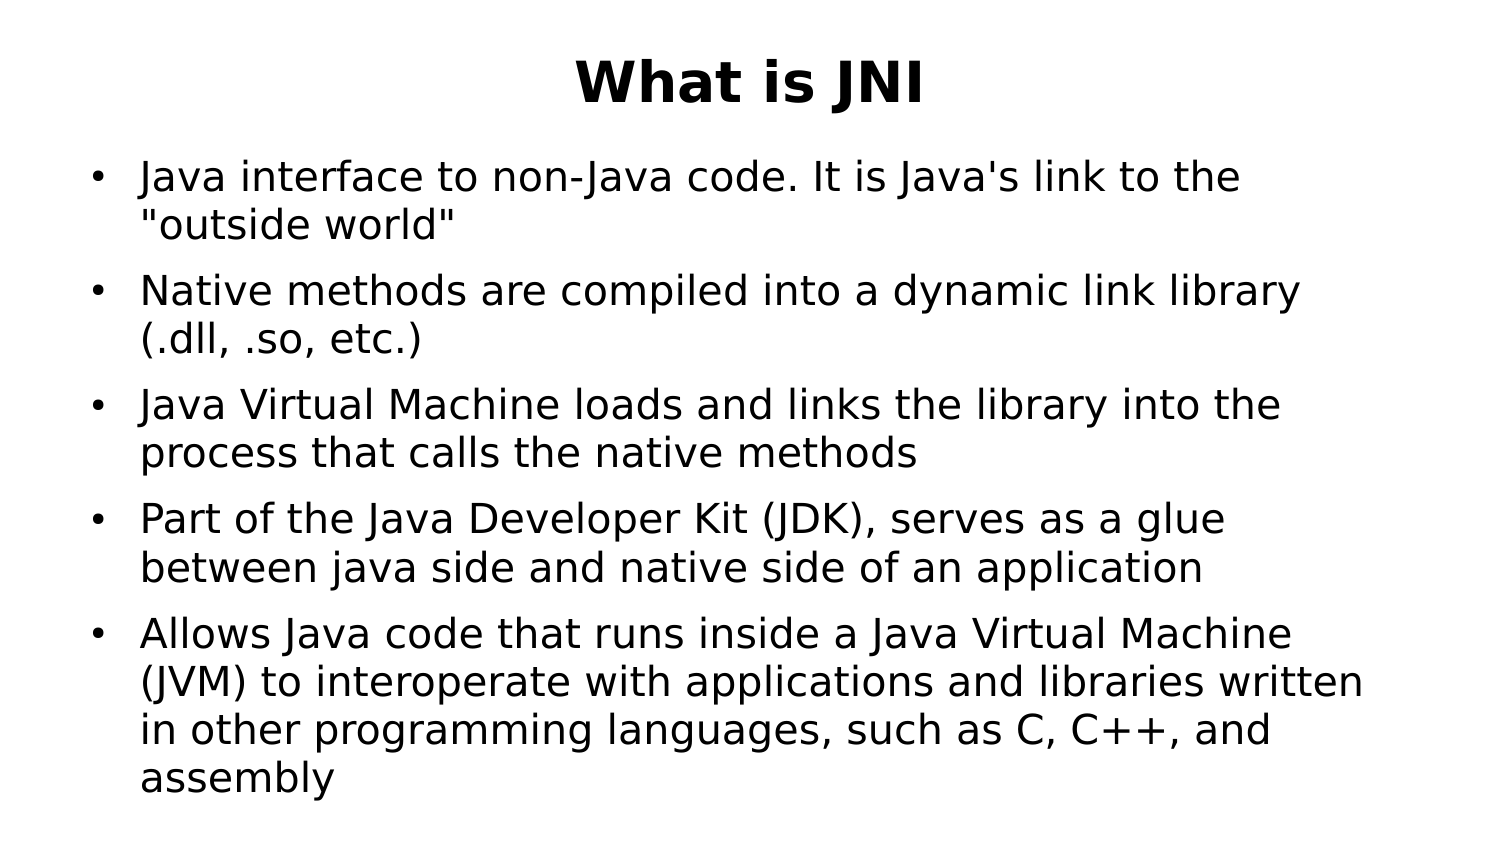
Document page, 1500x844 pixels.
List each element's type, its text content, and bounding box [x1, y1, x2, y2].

list Java interface to non-Java code. It is Java's link to the "outside world" Native methods are compiled into a dynamic link library (.dll, .so, etc.) Java Virtual Machine loads and links the library into the process that calls the native methods Part of the Java Developer Kit (JDK), serves as a glue between java side and native side of an application Allows Java code that runs inside a Java Virtual Machine (JVM) to interoperate with applications and libraries written in other programming languages, such as C, C++, and assembly [75, 153, 1395, 807]
title What is JNI [75, 33, 1425, 133]
